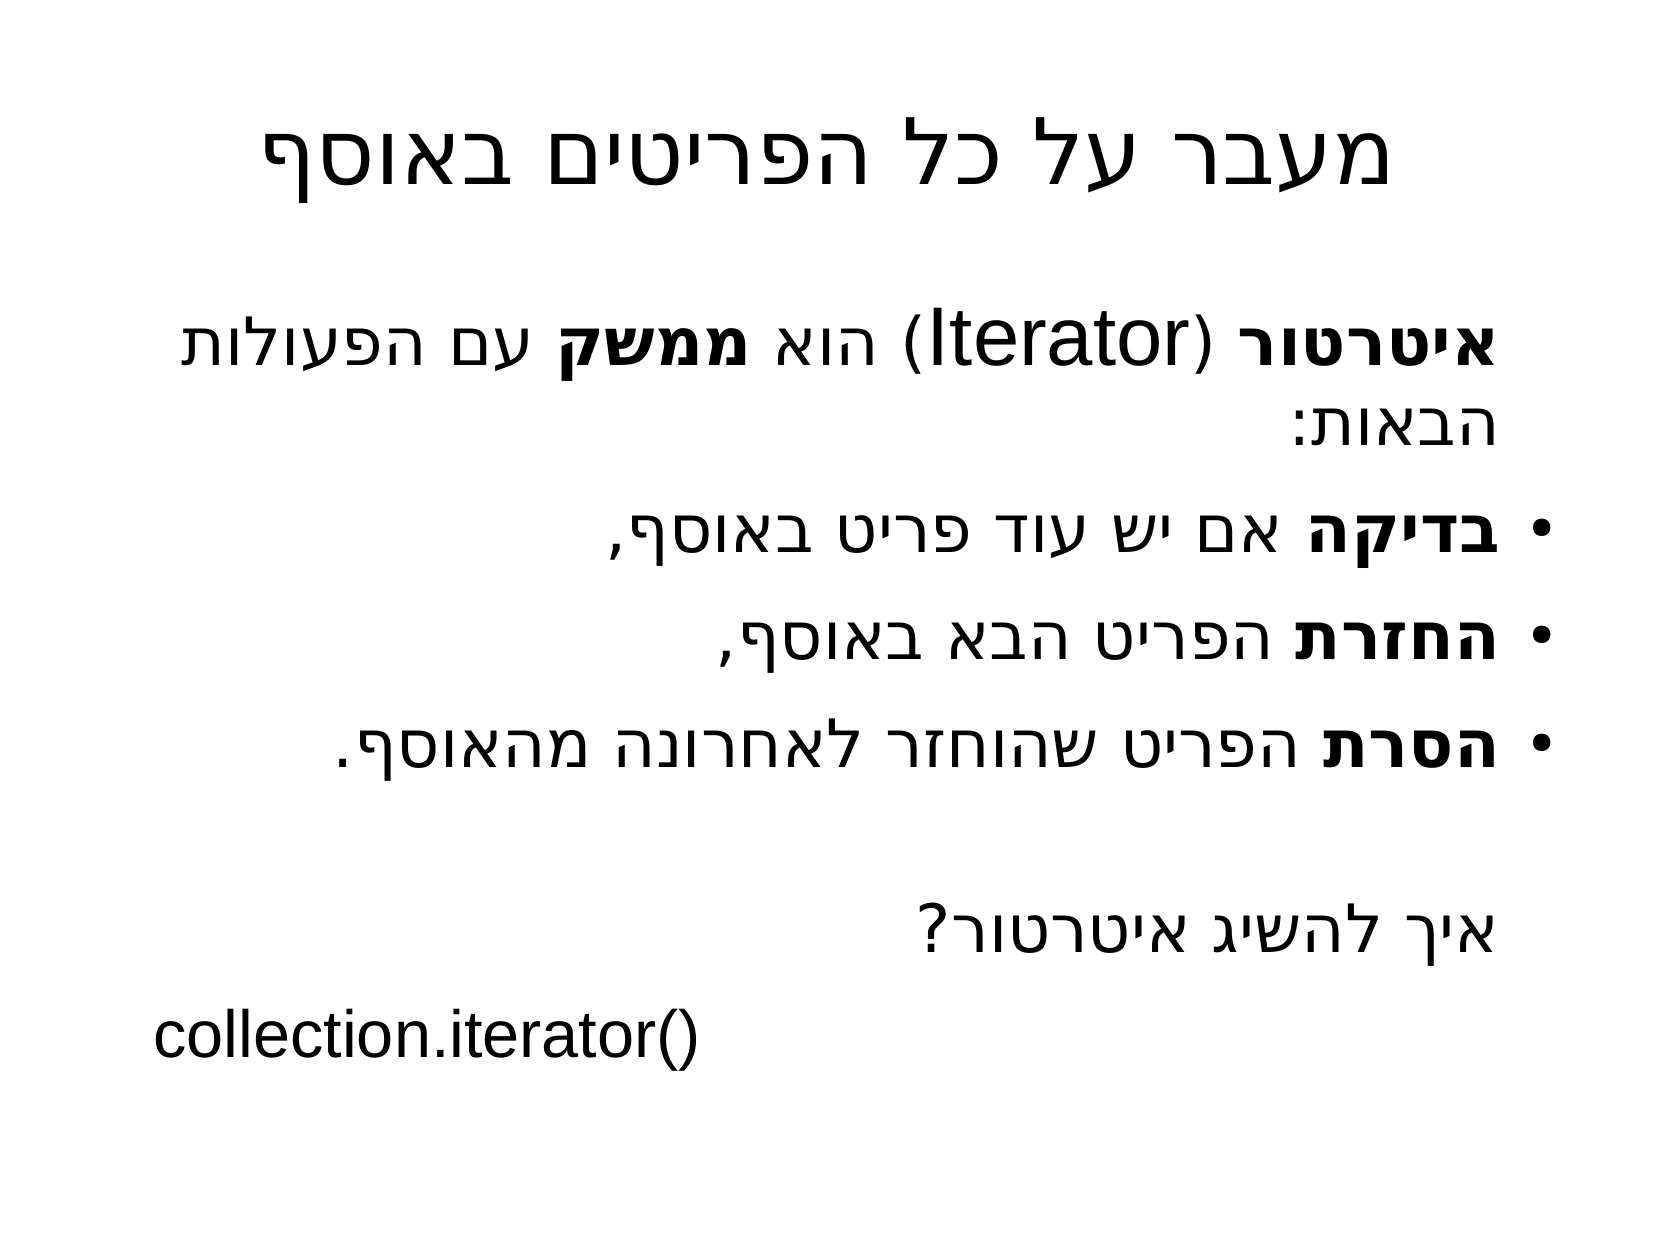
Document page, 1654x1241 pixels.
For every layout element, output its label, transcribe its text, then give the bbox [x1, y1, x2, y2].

title מעבר על כל הפריטים באוסף [82, 49, 1571, 257]
list איטרטור (Iterator) הוא ממשק עם הפעולות הבאות: בדיקה אם יש עוד פריט באוסף, החזרת הפריט הבא באוסף, הסרת הפריט שהוחזר לאחרונה מהאוסף. איך להשיג איטרטור? collection.iterator() [82, 290, 1571, 1096]
